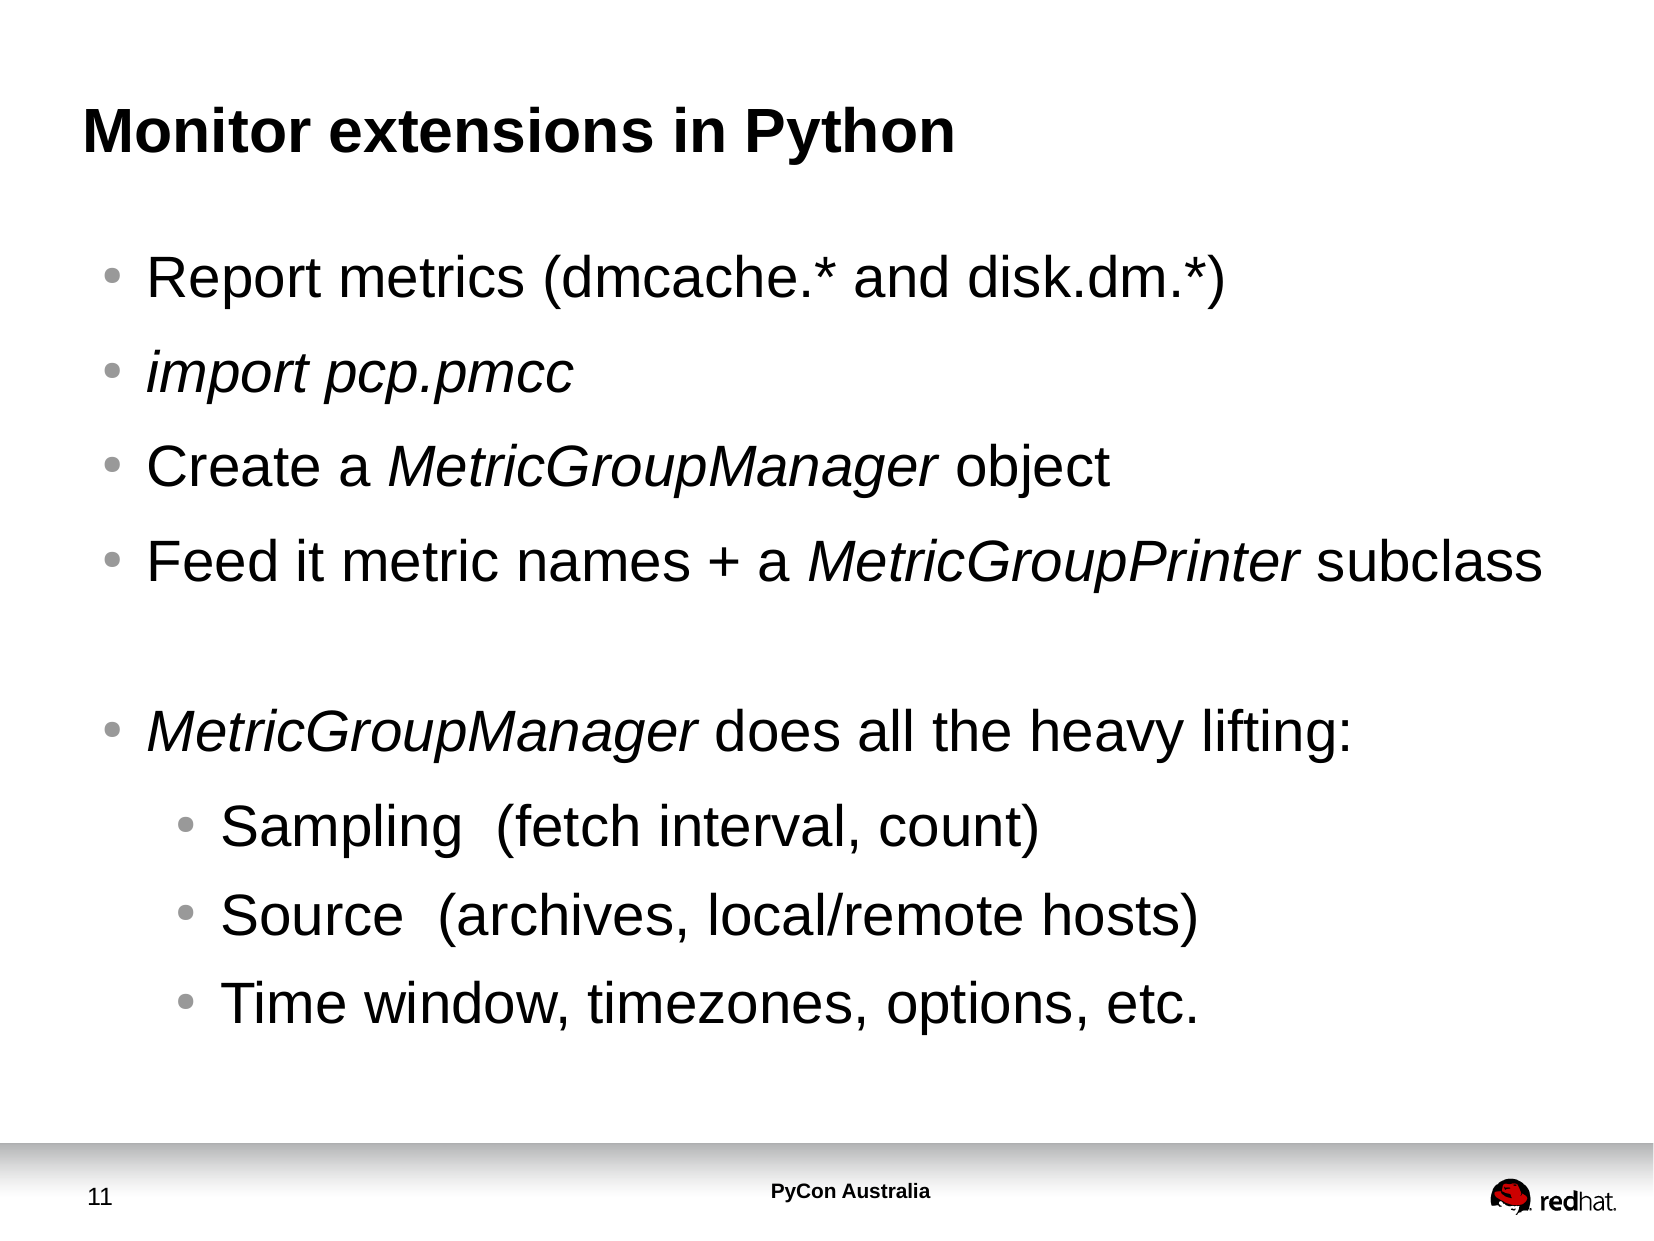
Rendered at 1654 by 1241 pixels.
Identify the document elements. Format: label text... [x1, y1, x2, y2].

picture [0, 1143, 1654, 1241]
title Monitor extensions in Python [82, 37, 1571, 226]
list Report metrics (dmcache.* and disk.dm.*) import pcp.pmcc Create a MetricGroupManager object Feed it metric names + a MetricGroupPrinter subclass MetricGroupManager does all the heavy lifting: Sampling (fetch interval, count) Source (archives, local/remote hosts) Time window, timezones, options, etc. [86, 244, 1576, 1039]
